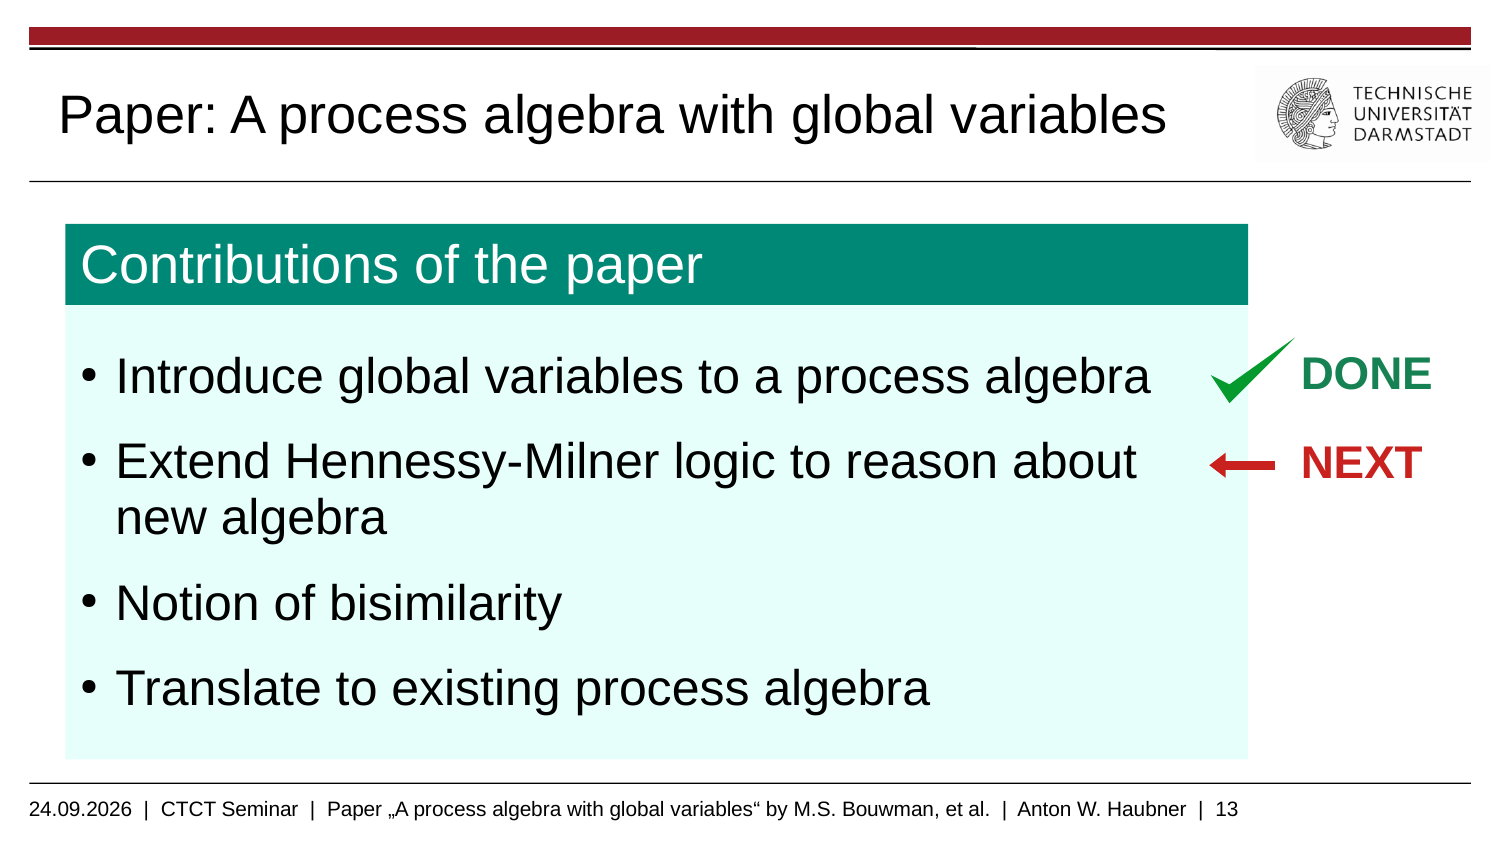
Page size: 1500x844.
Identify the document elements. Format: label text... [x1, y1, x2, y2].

text_box Contributions of the paper [65, 223, 1249, 305]
text_box DONE [1286, 340, 1462, 408]
text_box NEXT [1286, 429, 1462, 496]
text_box [1210, 344, 1286, 404]
title Paper: A process algebra with global variables [29, 63, 1199, 167]
text_box Introduce global variables to a process algebra Extend Hennessy-Milner logic to reason about new algebra Notion of bisimilarity Translate to existing process algebra [65, 305, 1249, 760]
picture [1255, 65, 1490, 162]
